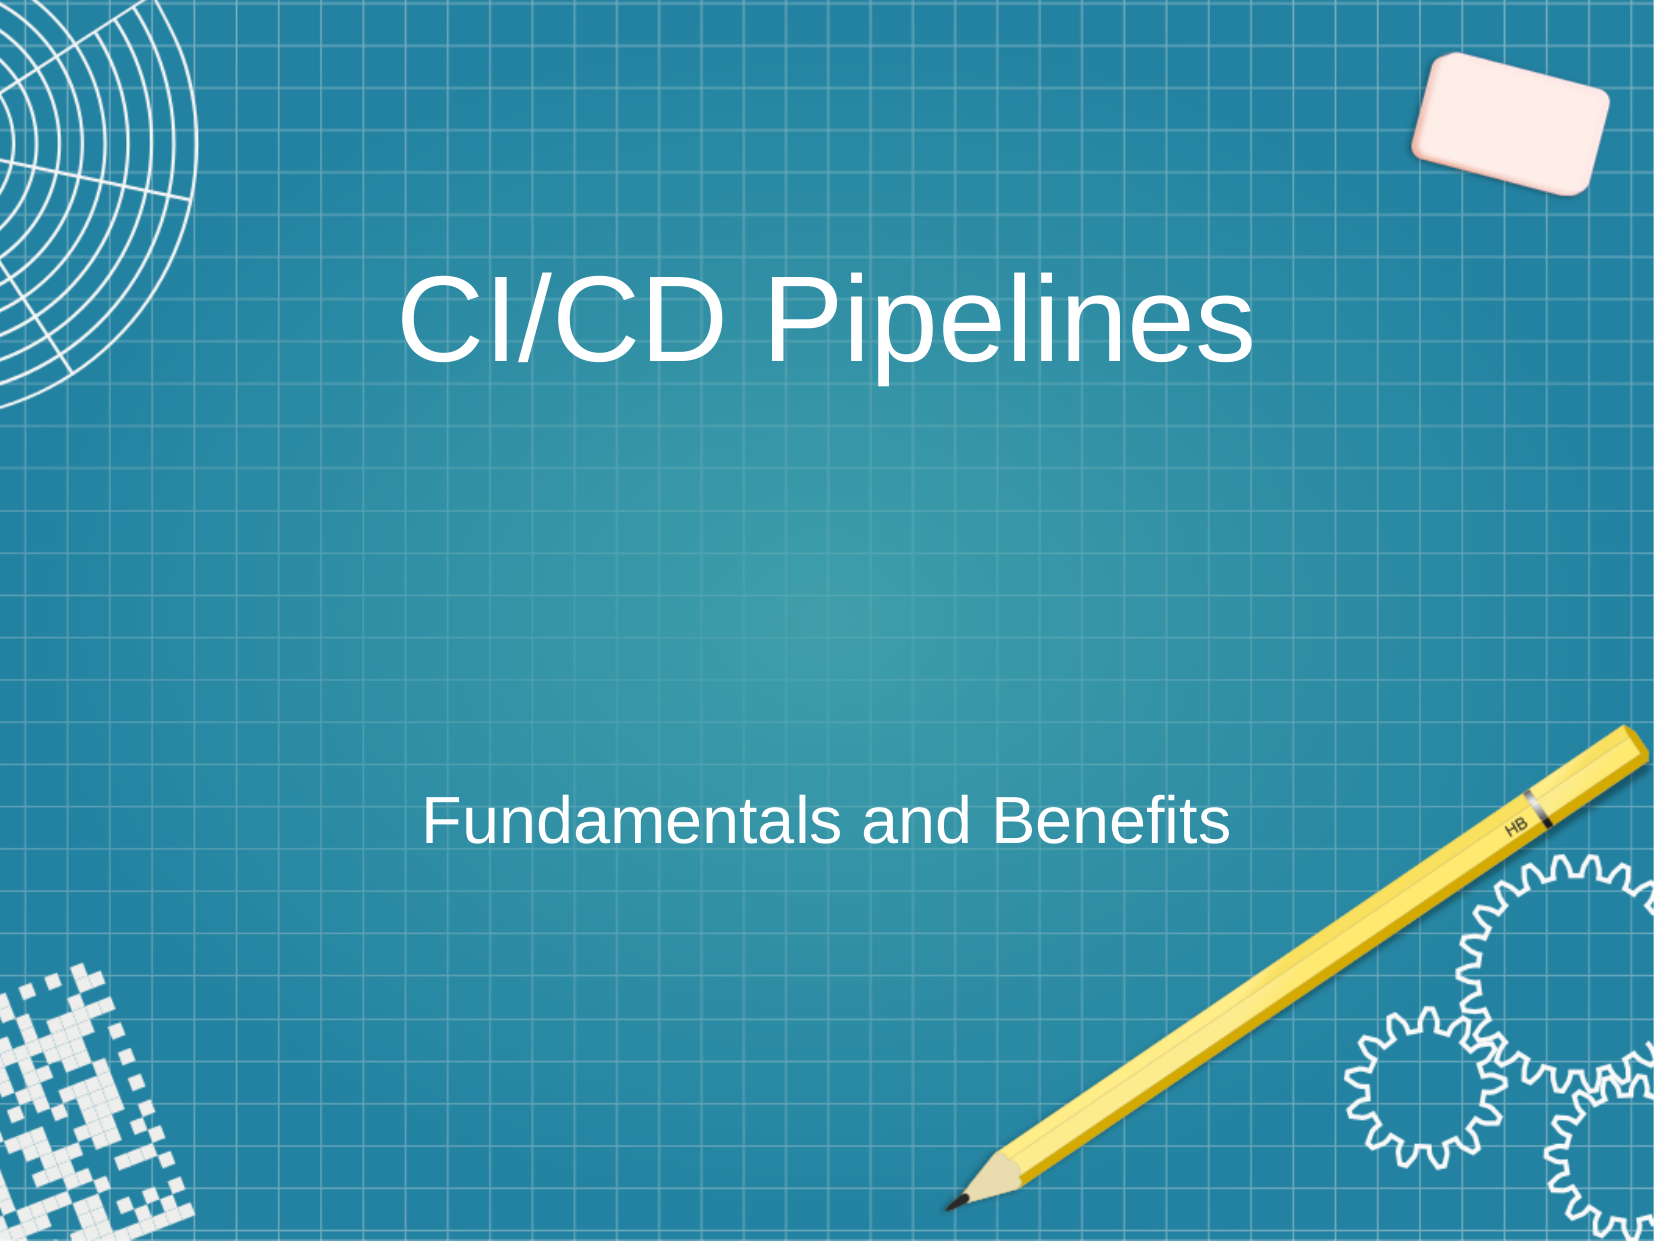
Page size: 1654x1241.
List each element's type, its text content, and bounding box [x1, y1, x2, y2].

title CI/CD Pipelines [82, 177, 1571, 461]
subtitle Fundamentals and Benefits [82, 519, 1571, 1123]
picture [0, 0, 1654, 1241]
